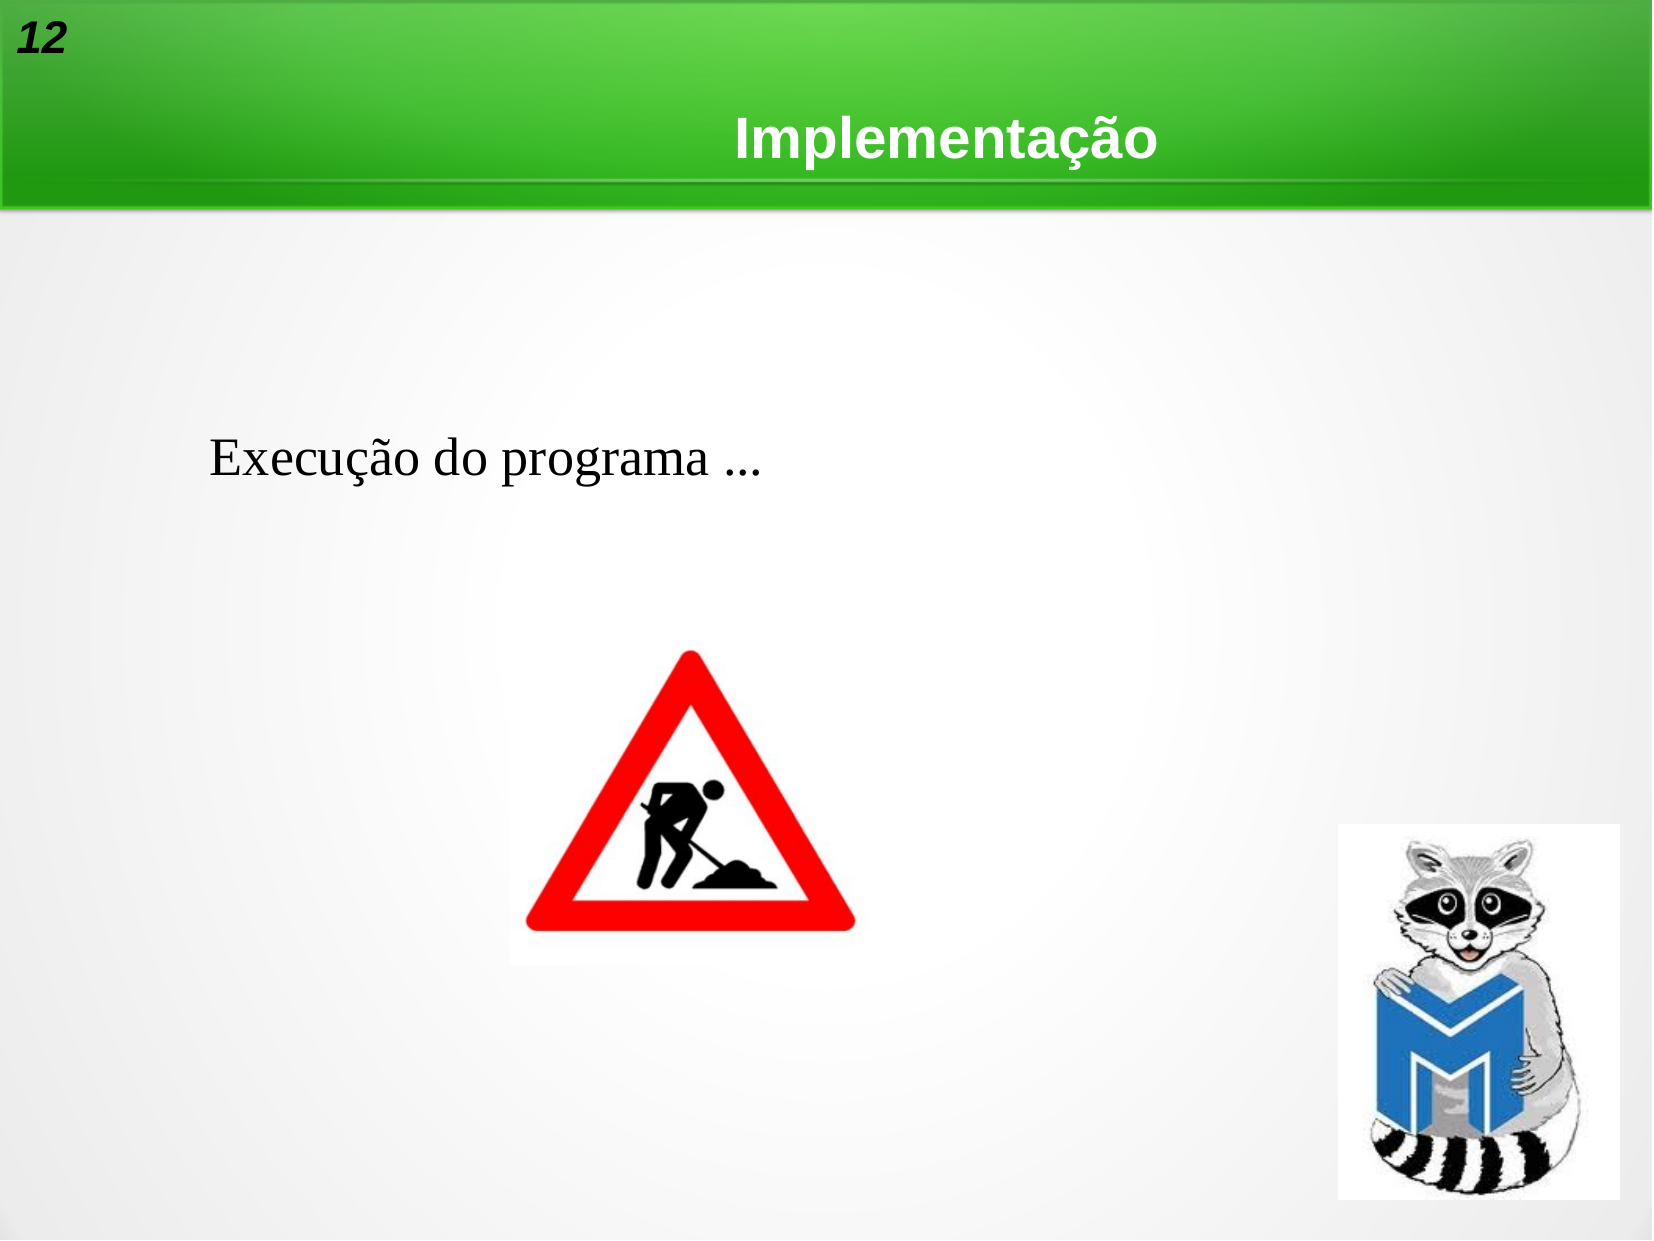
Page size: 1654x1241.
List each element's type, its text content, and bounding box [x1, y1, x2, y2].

picture [1338, 824, 1620, 1200]
picture [510, 614, 871, 965]
text_box Execução do programa ... [195, 420, 796, 495]
text_box Implementação [720, 93, 945, 173]
